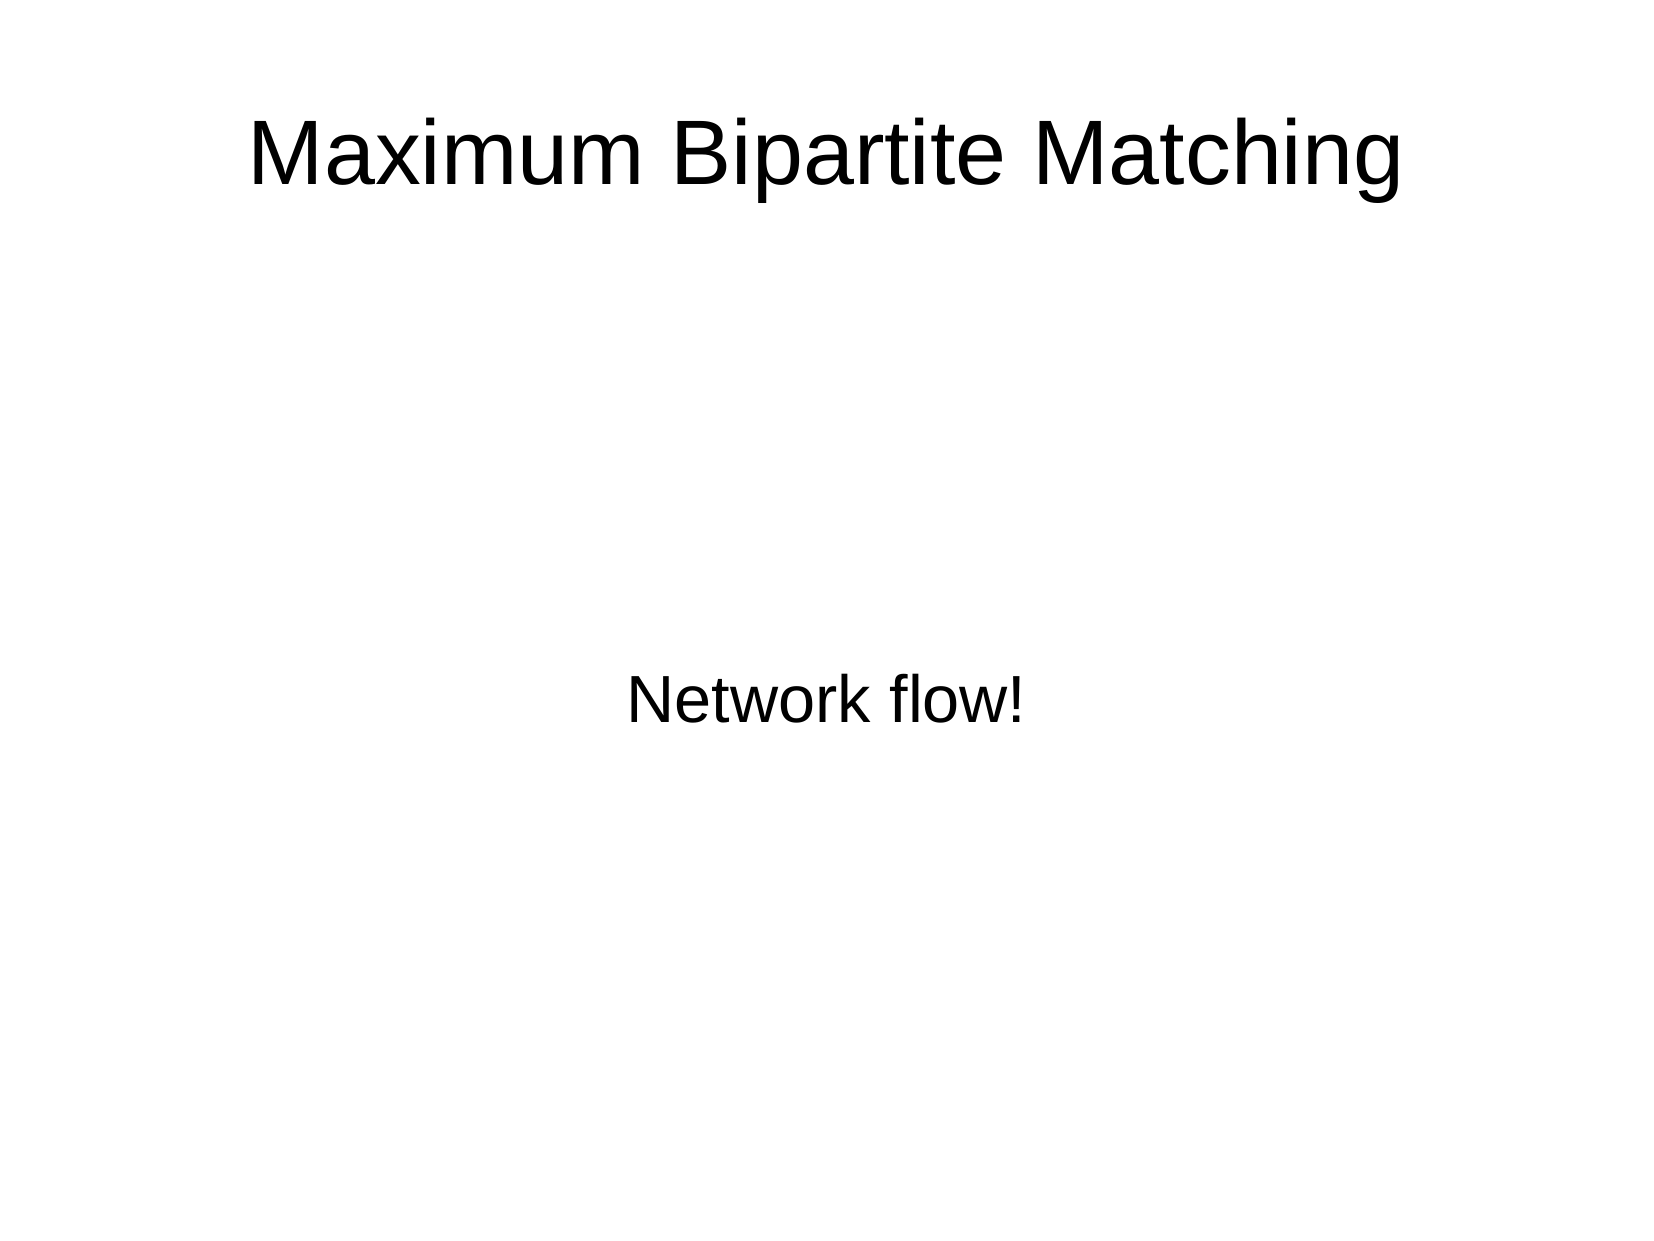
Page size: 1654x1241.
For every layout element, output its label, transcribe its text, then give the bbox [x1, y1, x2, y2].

title Maximum Bipartite Matching [82, 49, 1571, 257]
subtitle Network flow! [82, 290, 1571, 1109]
